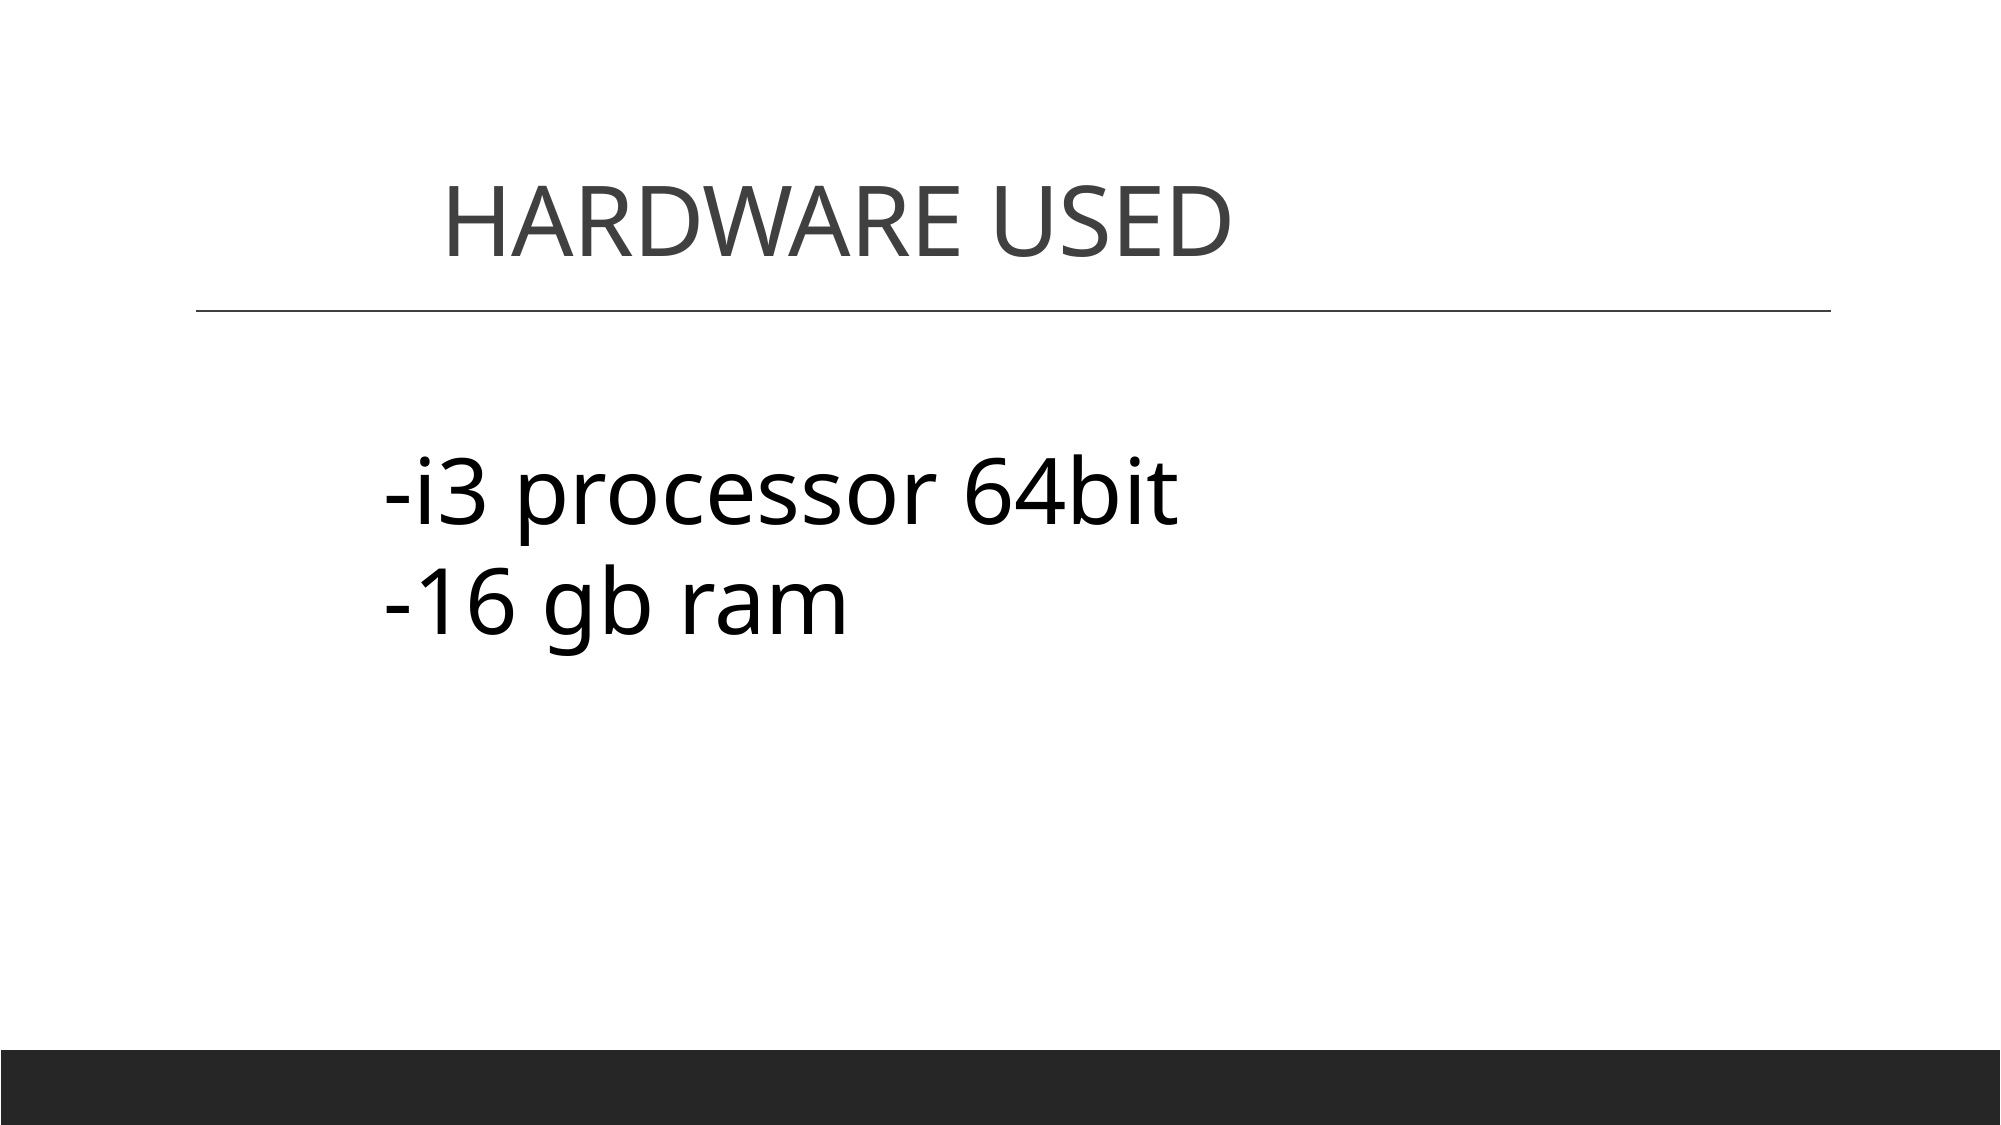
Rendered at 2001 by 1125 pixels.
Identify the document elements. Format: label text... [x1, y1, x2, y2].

text_box -i3 processor 64bit -16 gb ram [368, 425, 1285, 709]
title HARDWARE USED [180, 47, 1831, 286]
